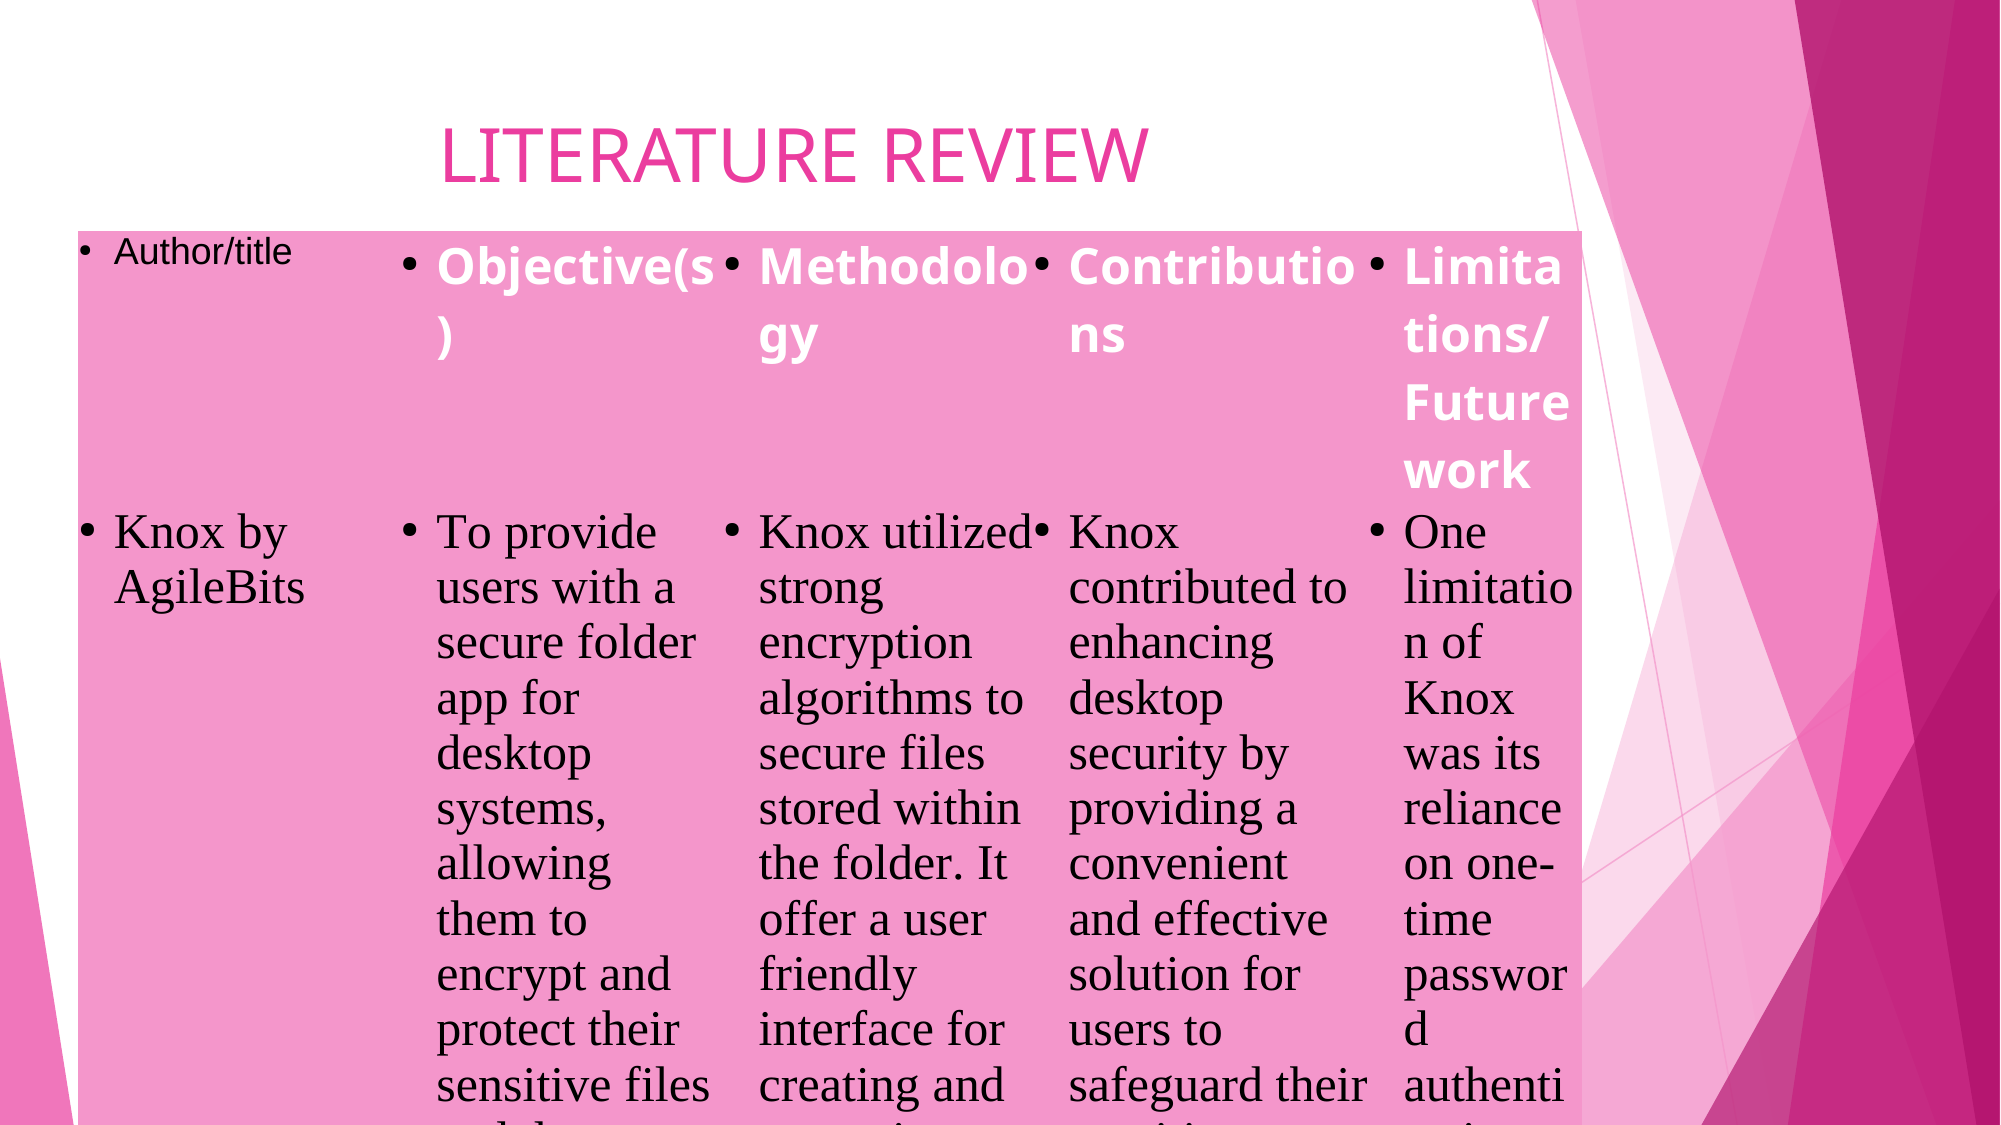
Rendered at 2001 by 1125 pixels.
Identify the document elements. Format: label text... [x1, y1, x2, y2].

table_header Author/title [78, 231, 401, 504]
table_header Contributions [1033, 231, 1368, 504]
table_cell One limitation of Knox was its reliance on one-time password authentication. Also the software was only available for macOS, limiting its accessibility to users on other operating systems. [1368, 504, 1582, 1125]
table_cell Knox by AgileBits [78, 504, 401, 1125]
table_header Limitations/Future work [1368, 231, 1582, 504]
table_cell Knox contributed to enhancing desktop security by providing a convenient and effective solution for users to safeguard their sensitive information [1033, 504, 1368, 1125]
table_cell To provide users with a secure folder app for desktop systems, allowing them to encrypt and protect their sensitive files and data [401, 504, 723, 1125]
table_header Methodology [723, 231, 1033, 504]
title LITERATURE REVIEW [111, 99, 1522, 231]
table_cell Knox utilized strong encryption algorithms to secure files stored within the folder. It offer a user friendly interface for creating and managing secure containers, allowing users to easily drag and drop files [723, 504, 1033, 1125]
table_header Objective(s) [401, 231, 723, 504]
